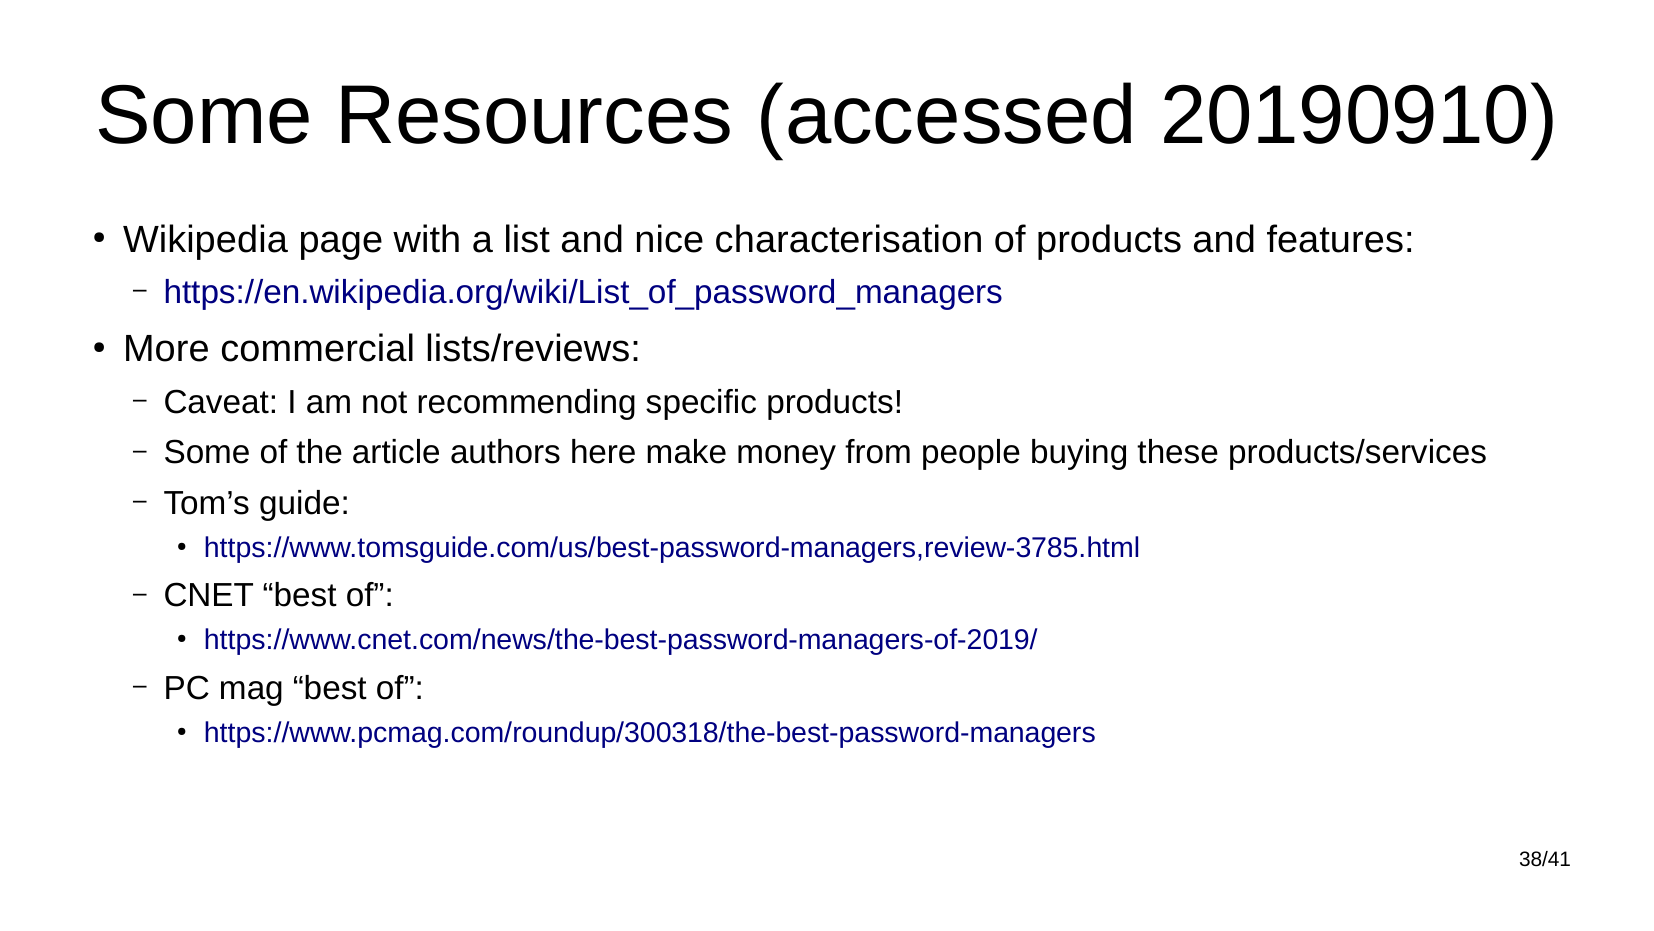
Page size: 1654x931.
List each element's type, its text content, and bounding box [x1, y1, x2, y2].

list Wikipedia page with a list and nice characterisation of products and features: https://en.wikipedia.org/wiki/List_of_password_managers More commercial lists/reviews: Caveat: I am not recommending specific products! Some of the article authors here make money from people buying these products/services Tom’s guide: https://www.tomsguide.com/us/best-password-managers,review-3785.html CNET “best of”: https://www.cnet.com/news/the-best-password-managers-of-2019/ PC mag “best of”: https://www.pcmag.com/roundup/300318/the-best-password-managers [82, 217, 1571, 758]
title Some Resources (accessed 20190910) [82, 37, 1571, 193]
